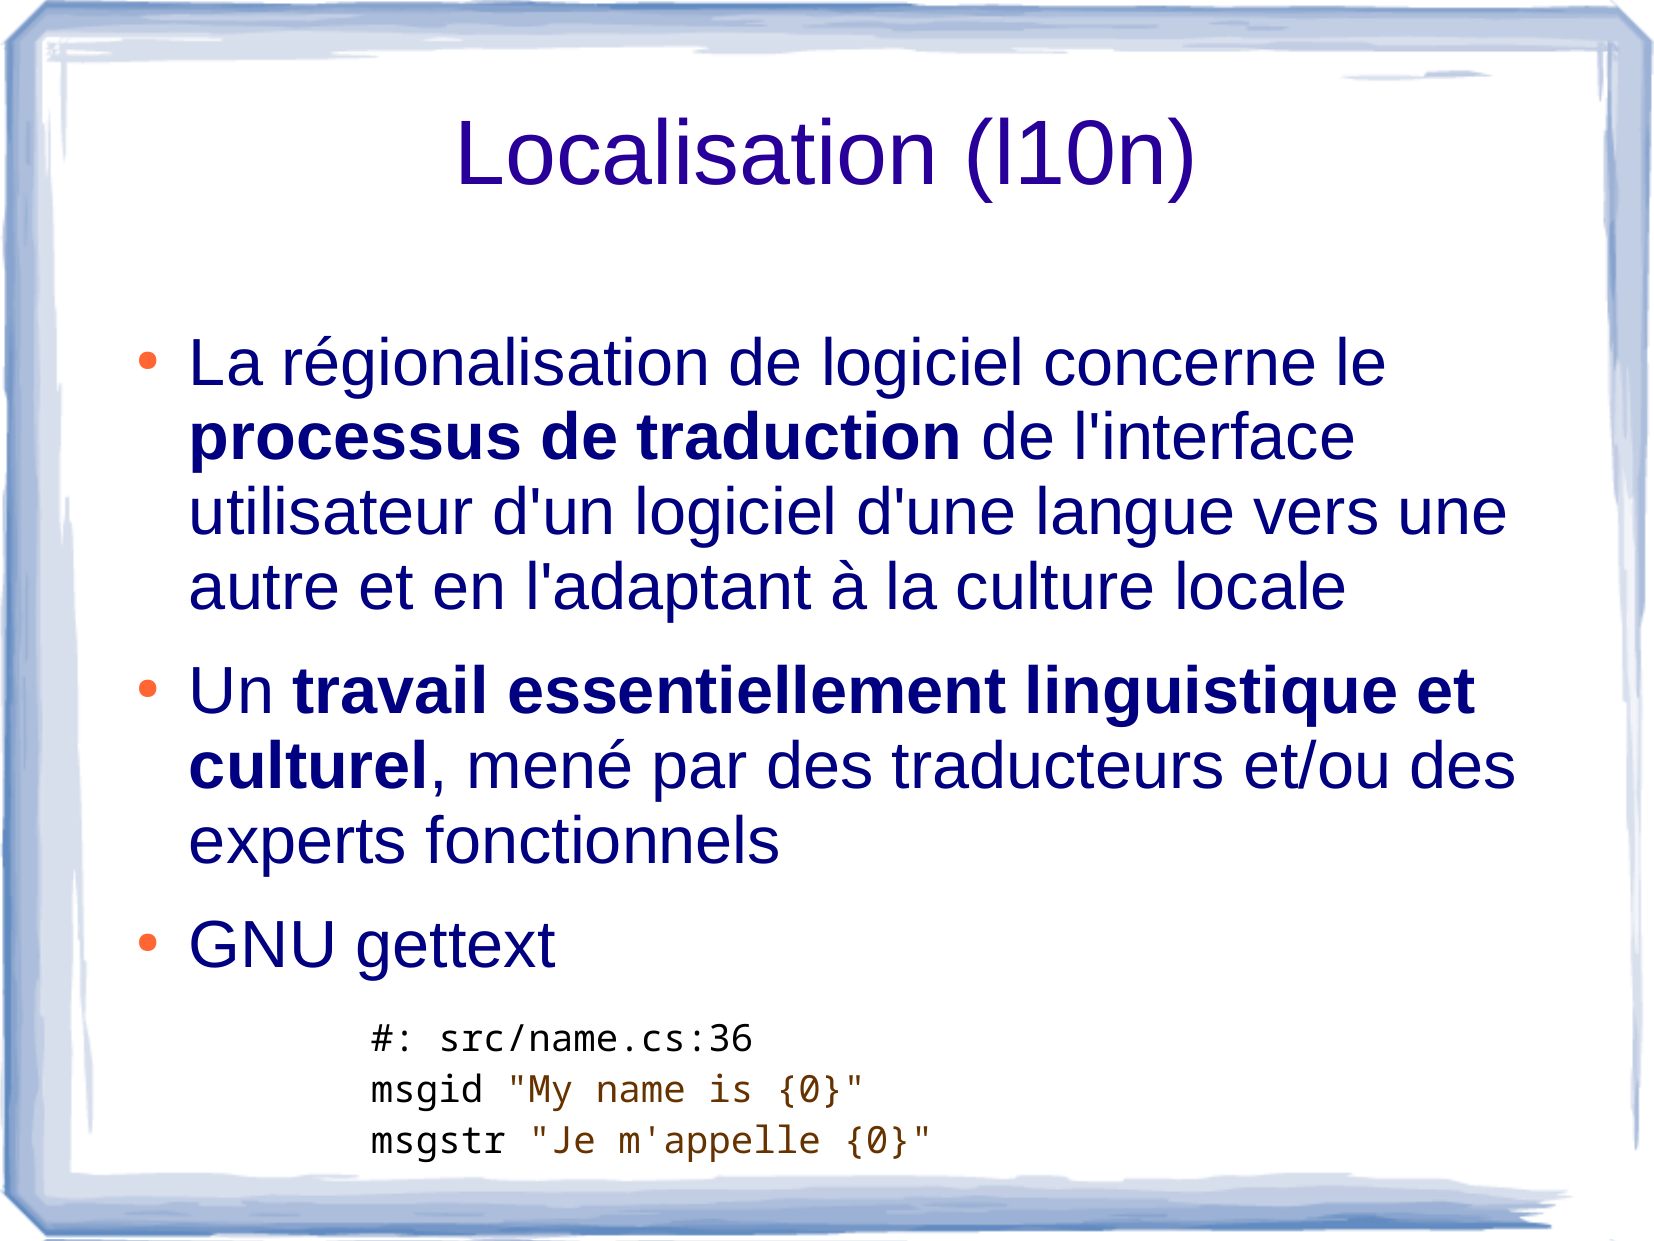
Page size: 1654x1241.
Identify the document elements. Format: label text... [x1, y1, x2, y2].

list La régionalisation de logiciel concerne le processus de traduction de l'interface utilisateur d'un logiciel d'une langue vers une autre et en l'adaptant à la culture locale Un travail essentiellement linguistique et culturel, mené par des traducteurs et/ou des experts fonctionnels GNU gettext #: src/name.cs:36 msgid "My name is {0}" msgstr "Je m'appelle {0}" [118, 324, 1571, 1139]
title Localisation (l10n) [82, 56, 1571, 250]
picture [0, 0, 1654, 1241]
